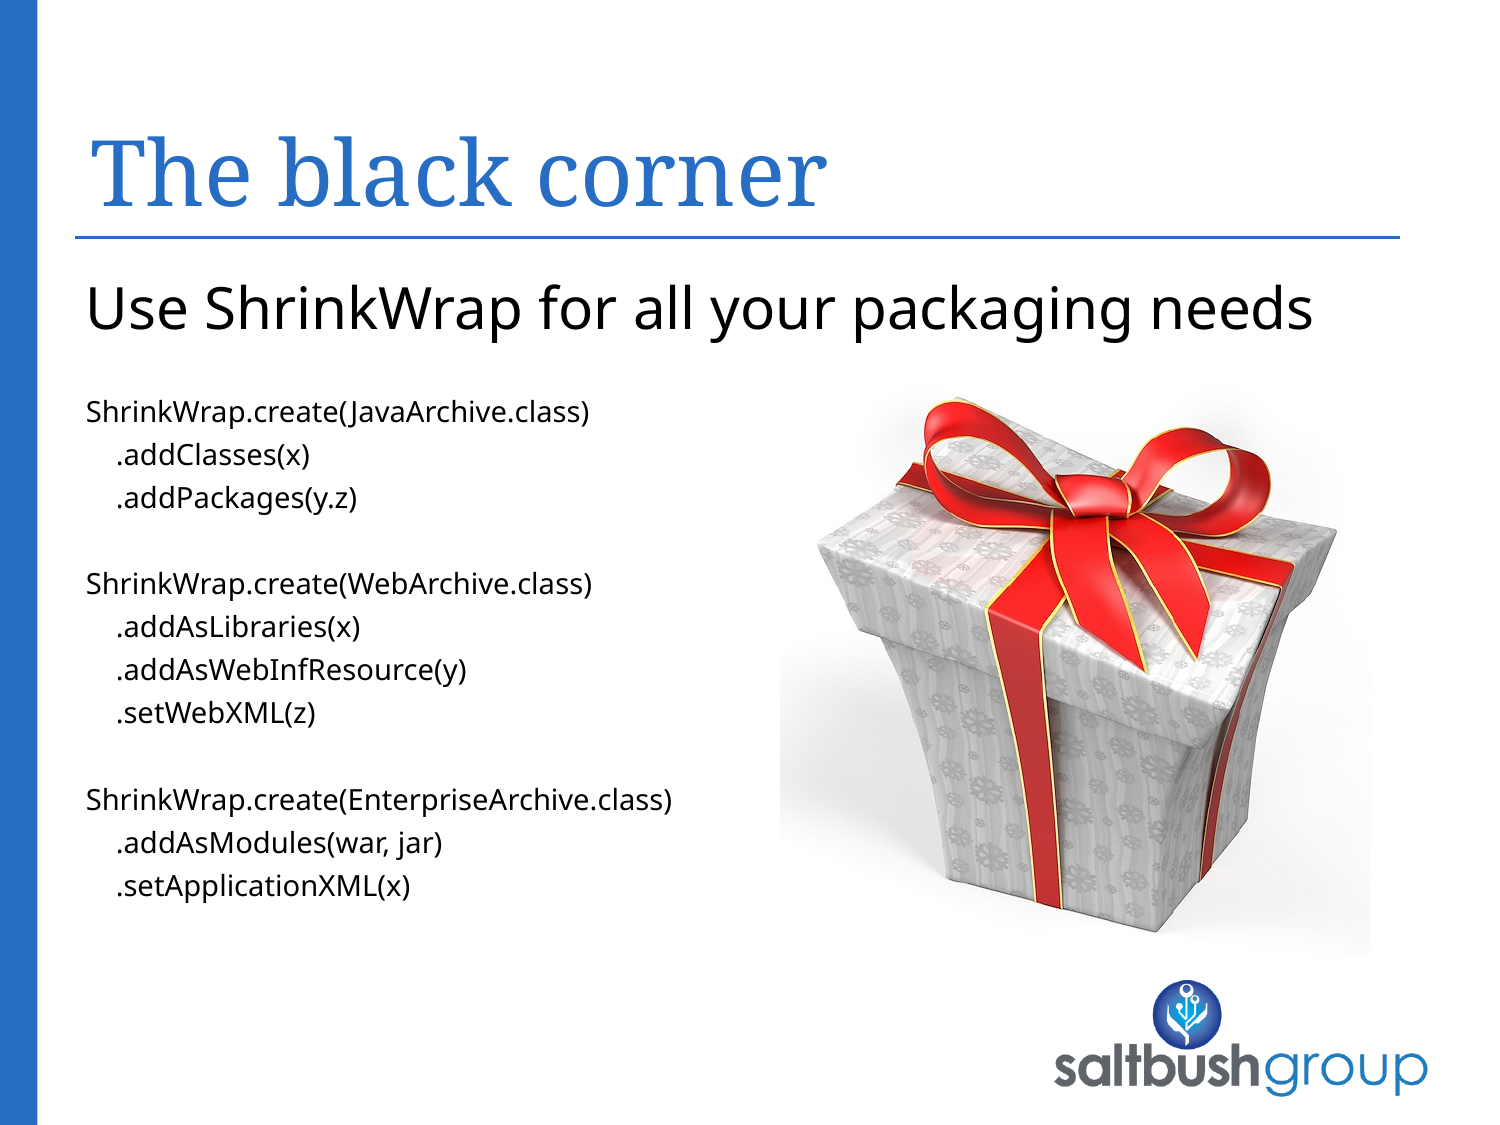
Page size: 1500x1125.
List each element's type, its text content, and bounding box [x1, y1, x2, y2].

picture [1054, 981, 1430, 1102]
list Use ShrinkWrap for all your packaging needs ShrinkWrap.create(JavaArchive.class) .addClasses(x) .addPackages(y.z) ShrinkWrap.create(WebArchive.class) .addAsLibraries(x) .addAsWebInfResource(y) .setWebXML(z) ShrinkWrap.create(EnterpriseArchive.class) .addAsModules(war, jar) .setApplicationXML(x) [70, 271, 1441, 981]
picture [780, 365, 1371, 957]
title The black corner [75, 45, 1430, 233]
